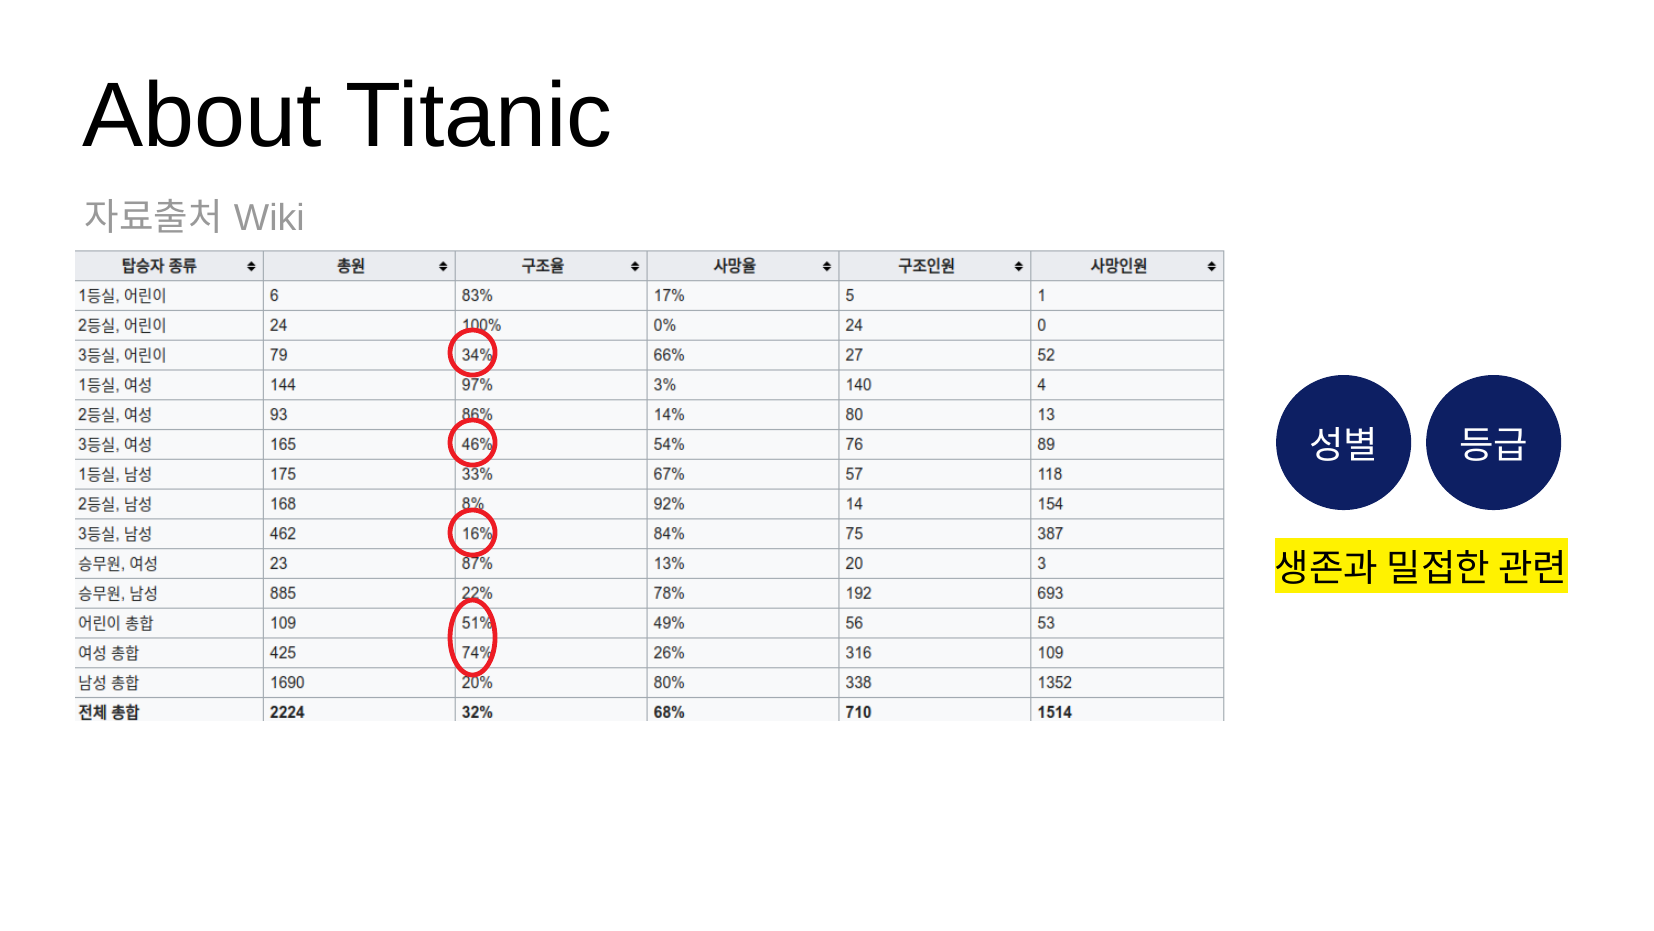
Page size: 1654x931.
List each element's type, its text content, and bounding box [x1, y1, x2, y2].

text_box 등급 [1426, 375, 1562, 511]
text_box 자료출처Wiki [70, 180, 331, 250]
title About Titanic [82, 37, 1571, 193]
picture [75, 240, 1227, 721]
text_box 생존과 밀접한 관련 [1260, 530, 1592, 601]
text_box 성별 [1276, 375, 1412, 511]
